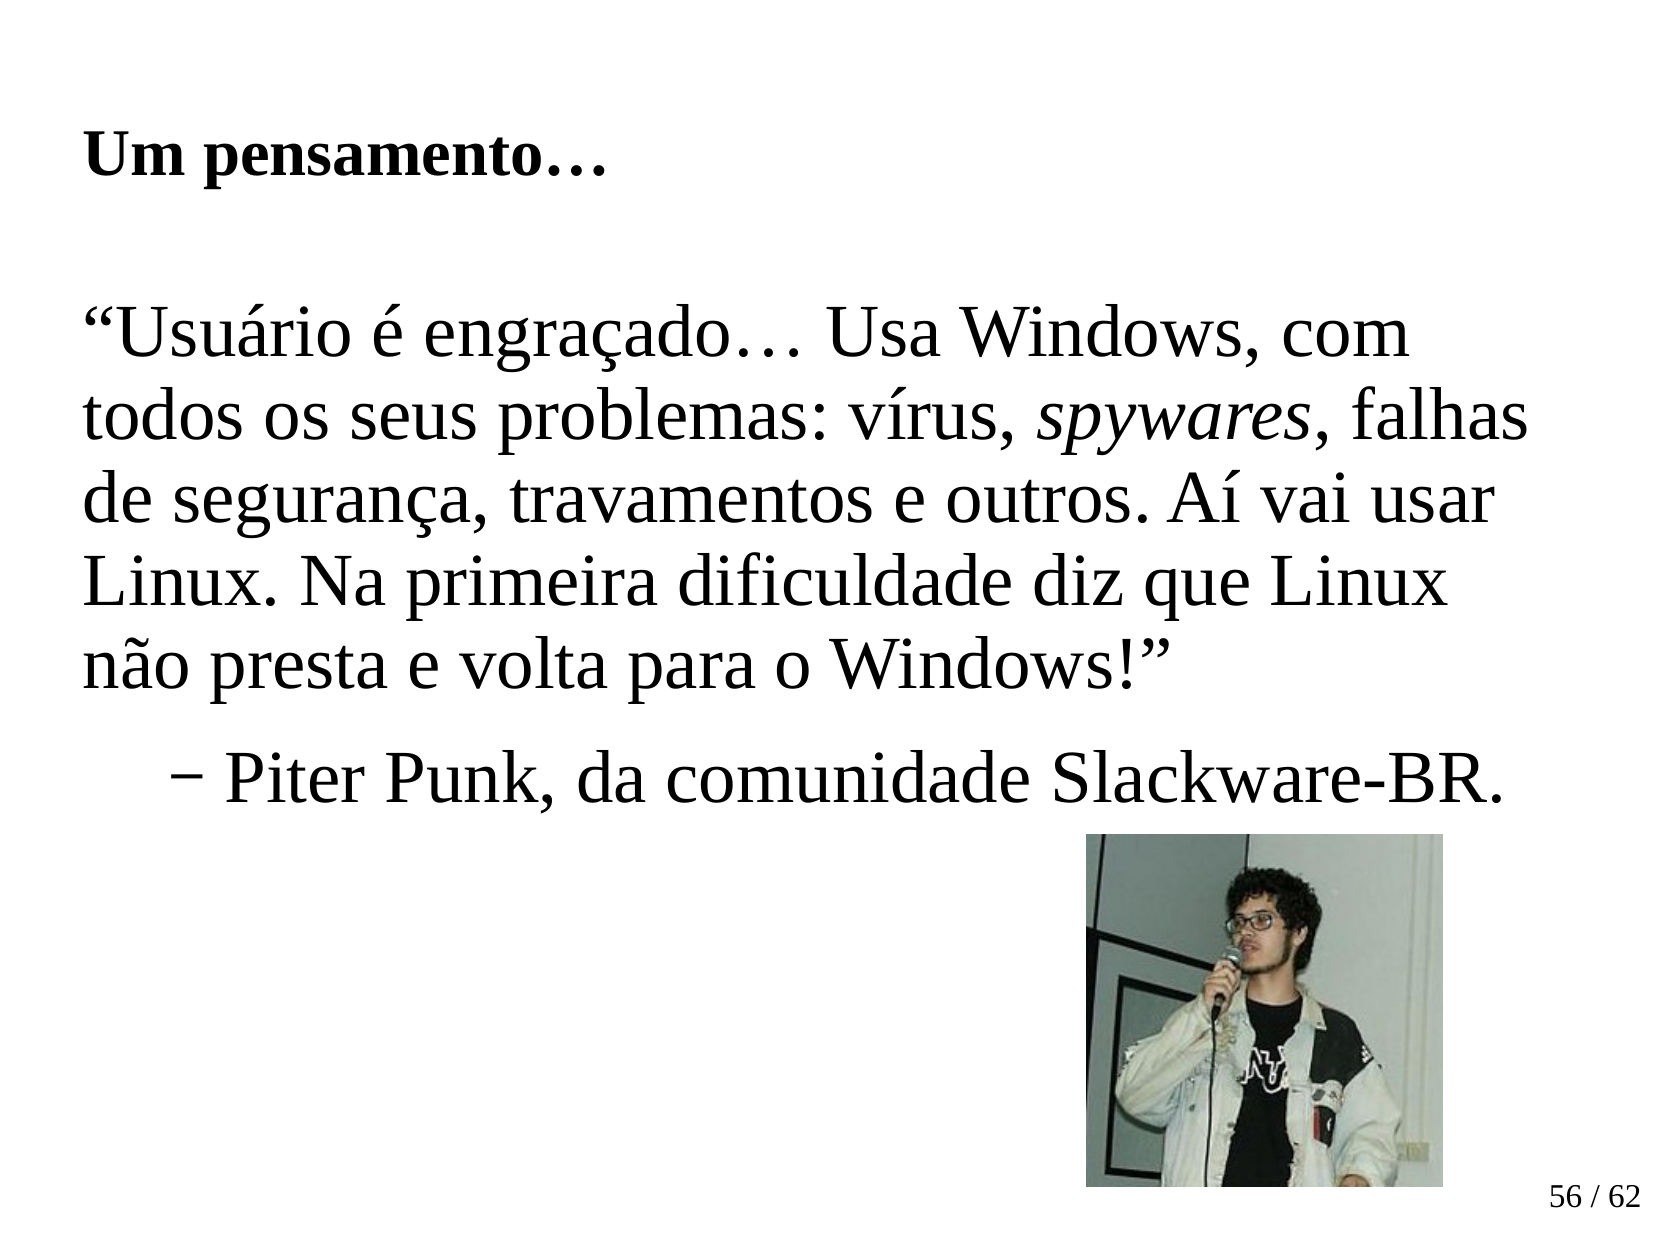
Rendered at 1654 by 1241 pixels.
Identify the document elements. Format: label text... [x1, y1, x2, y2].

title Um pensamento… [82, 49, 1571, 257]
picture [1086, 834, 1443, 1188]
list “Usuário é engraçado… Usa Windows, com todos os seus problemas: vírus, spywares, falhas de segurança, travamentos e outros. Aí vai usar Linux. Na primeira dificuldade diz que Linux não presta e volta para o Windows!” Piter Punk, da comunidade Slackware-BR. [82, 290, 1571, 1111]
